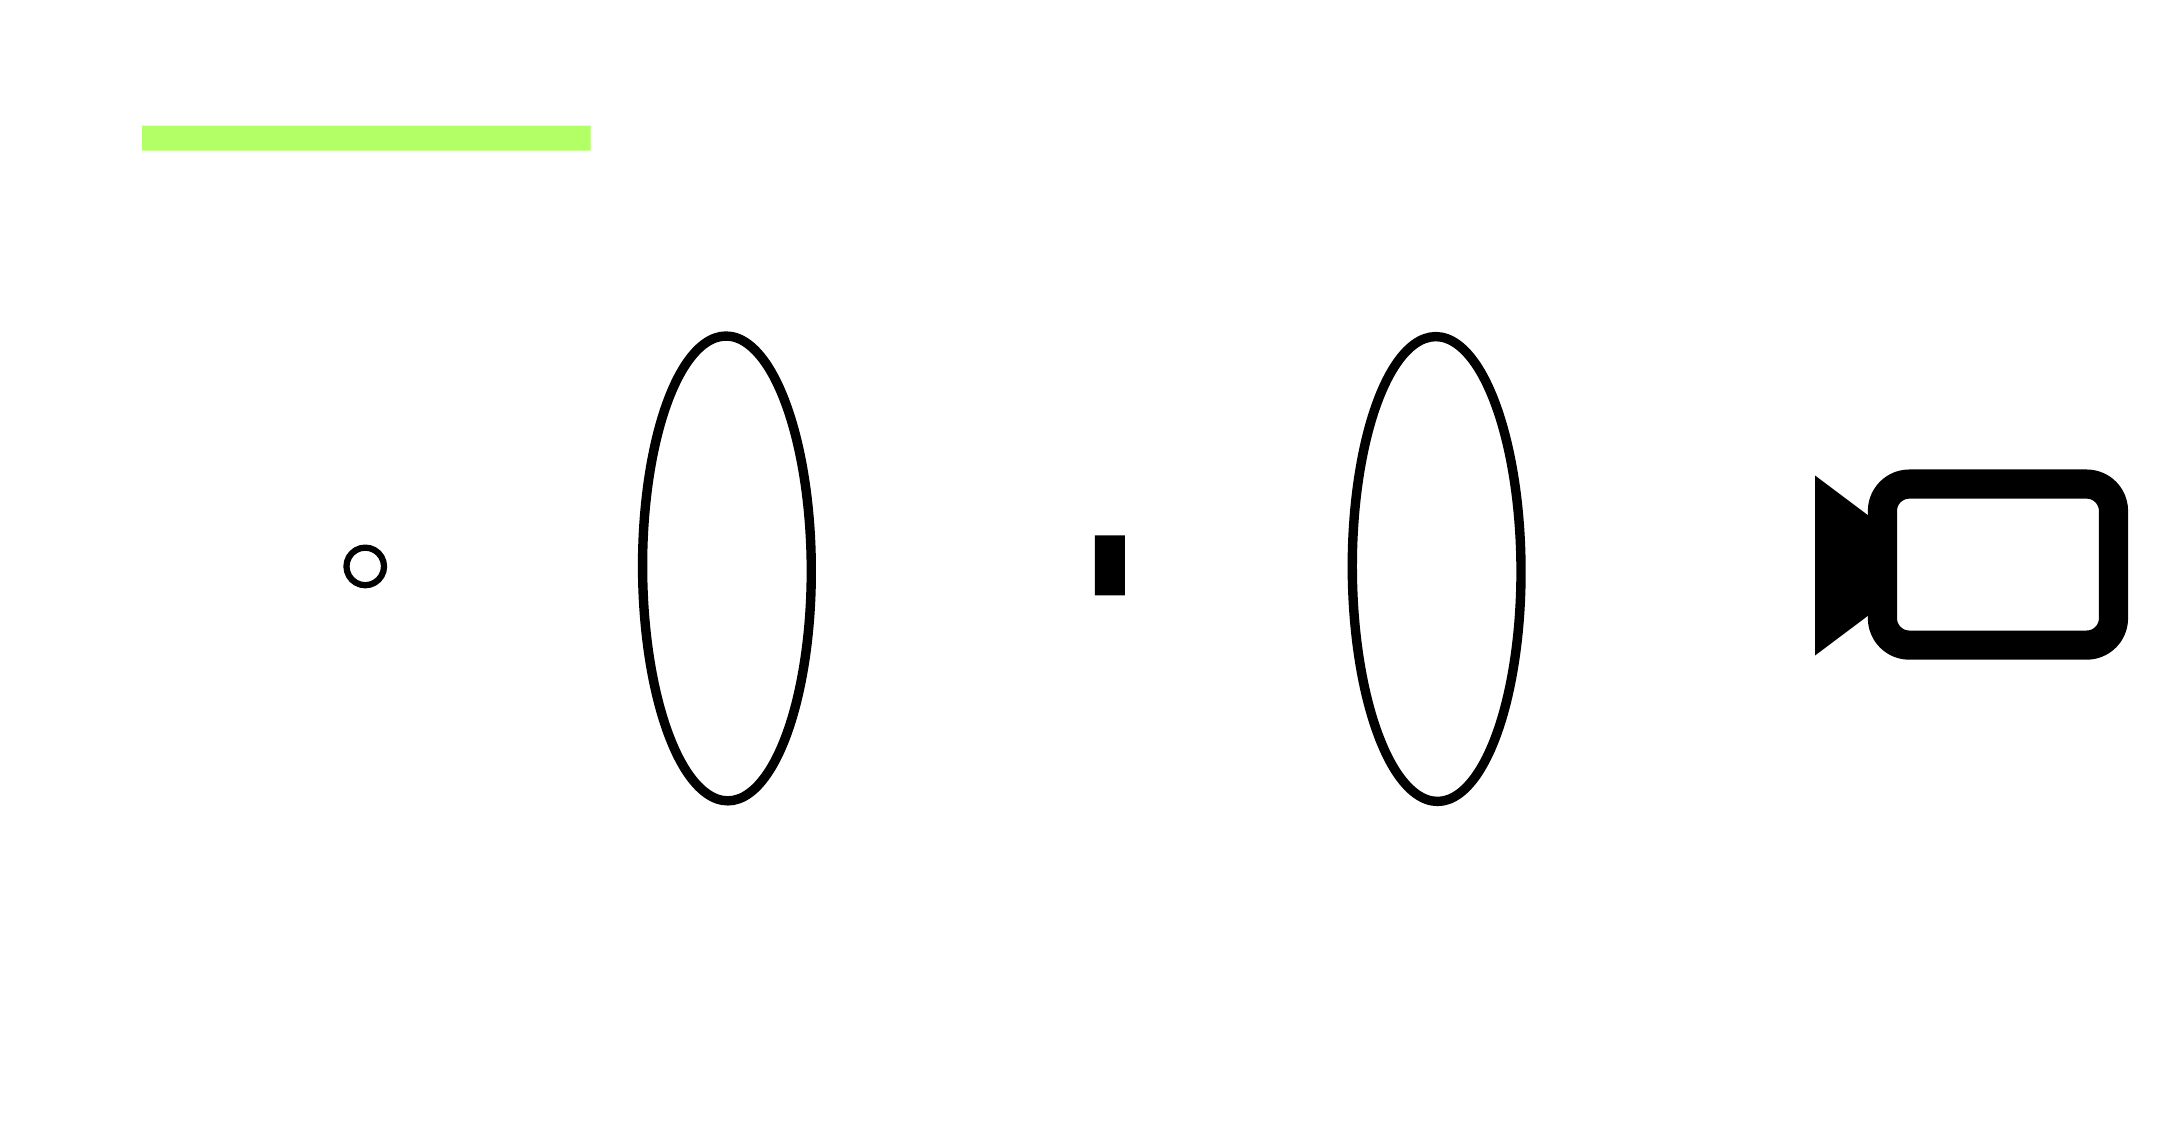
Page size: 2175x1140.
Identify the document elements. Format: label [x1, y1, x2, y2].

text_box [642, 336, 812, 801]
text_box [1094, 535, 1125, 596]
text_box [1815, 475, 1876, 656]
text_box [1882, 484, 2114, 646]
text_box [1352, 336, 1522, 802]
